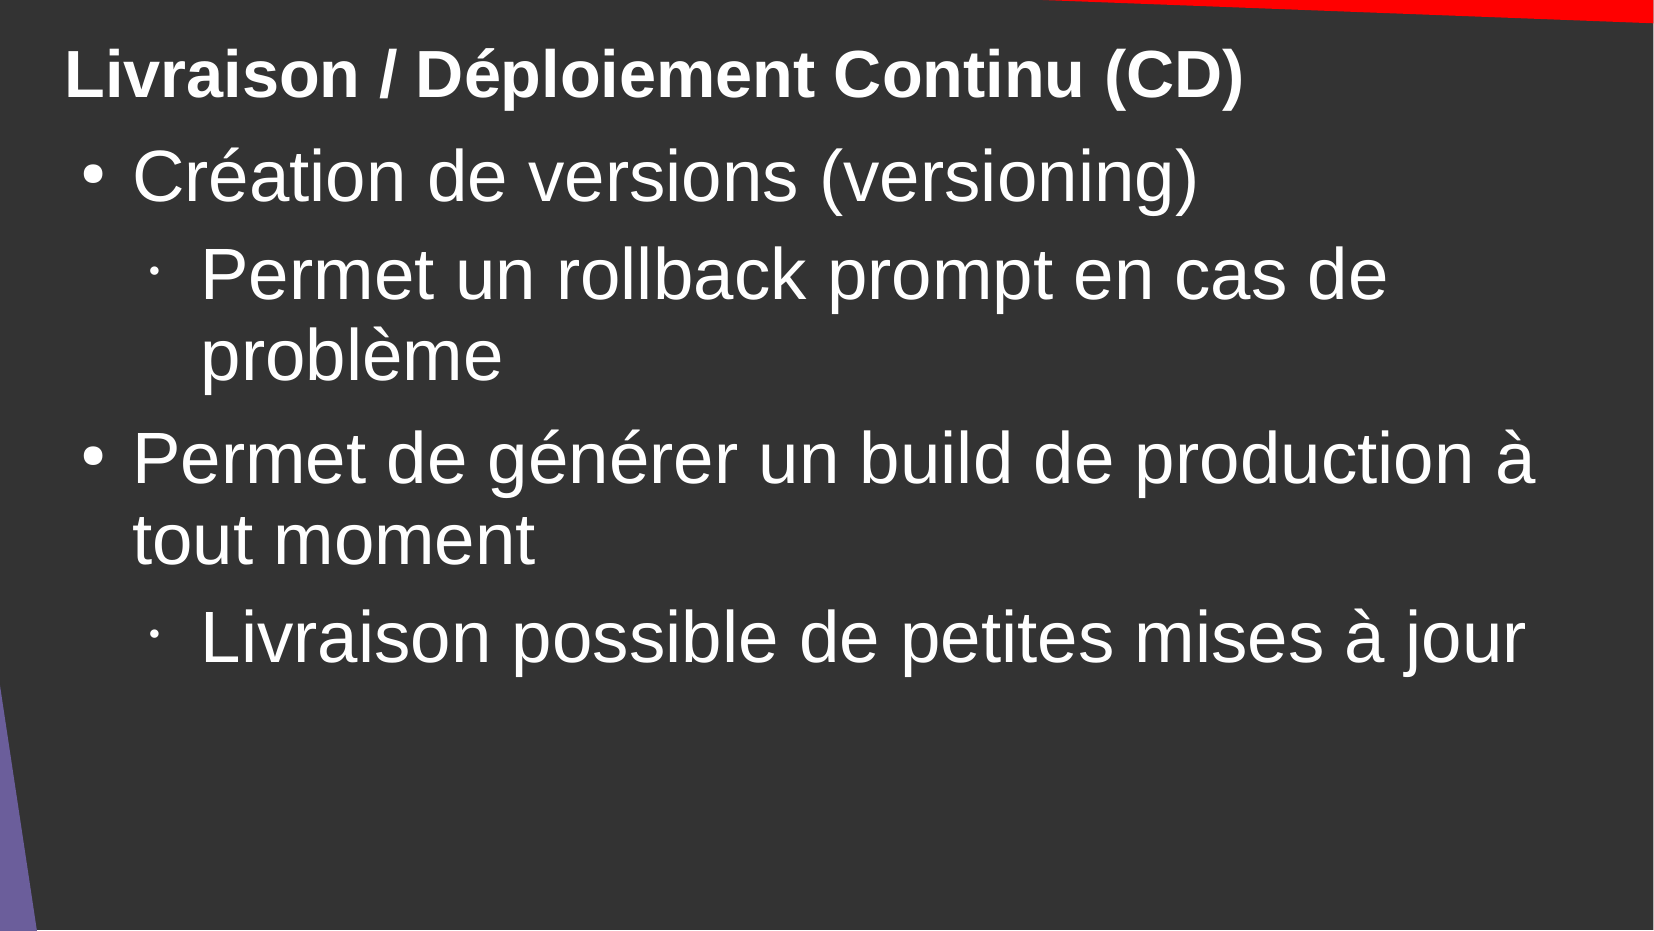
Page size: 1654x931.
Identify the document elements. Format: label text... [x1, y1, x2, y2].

text_box [0, 685, 37, 931]
list Création de versions (versioning) Permet un rollback prompt en cas de problème Permet de générer un build de production à tout moment Livraison possible de petites mises à jour [63, 135, 1542, 745]
title Livraison / Déploiement Continu (CD) [64, 37, 1471, 119]
text_box [1042, 0, 1654, 24]
